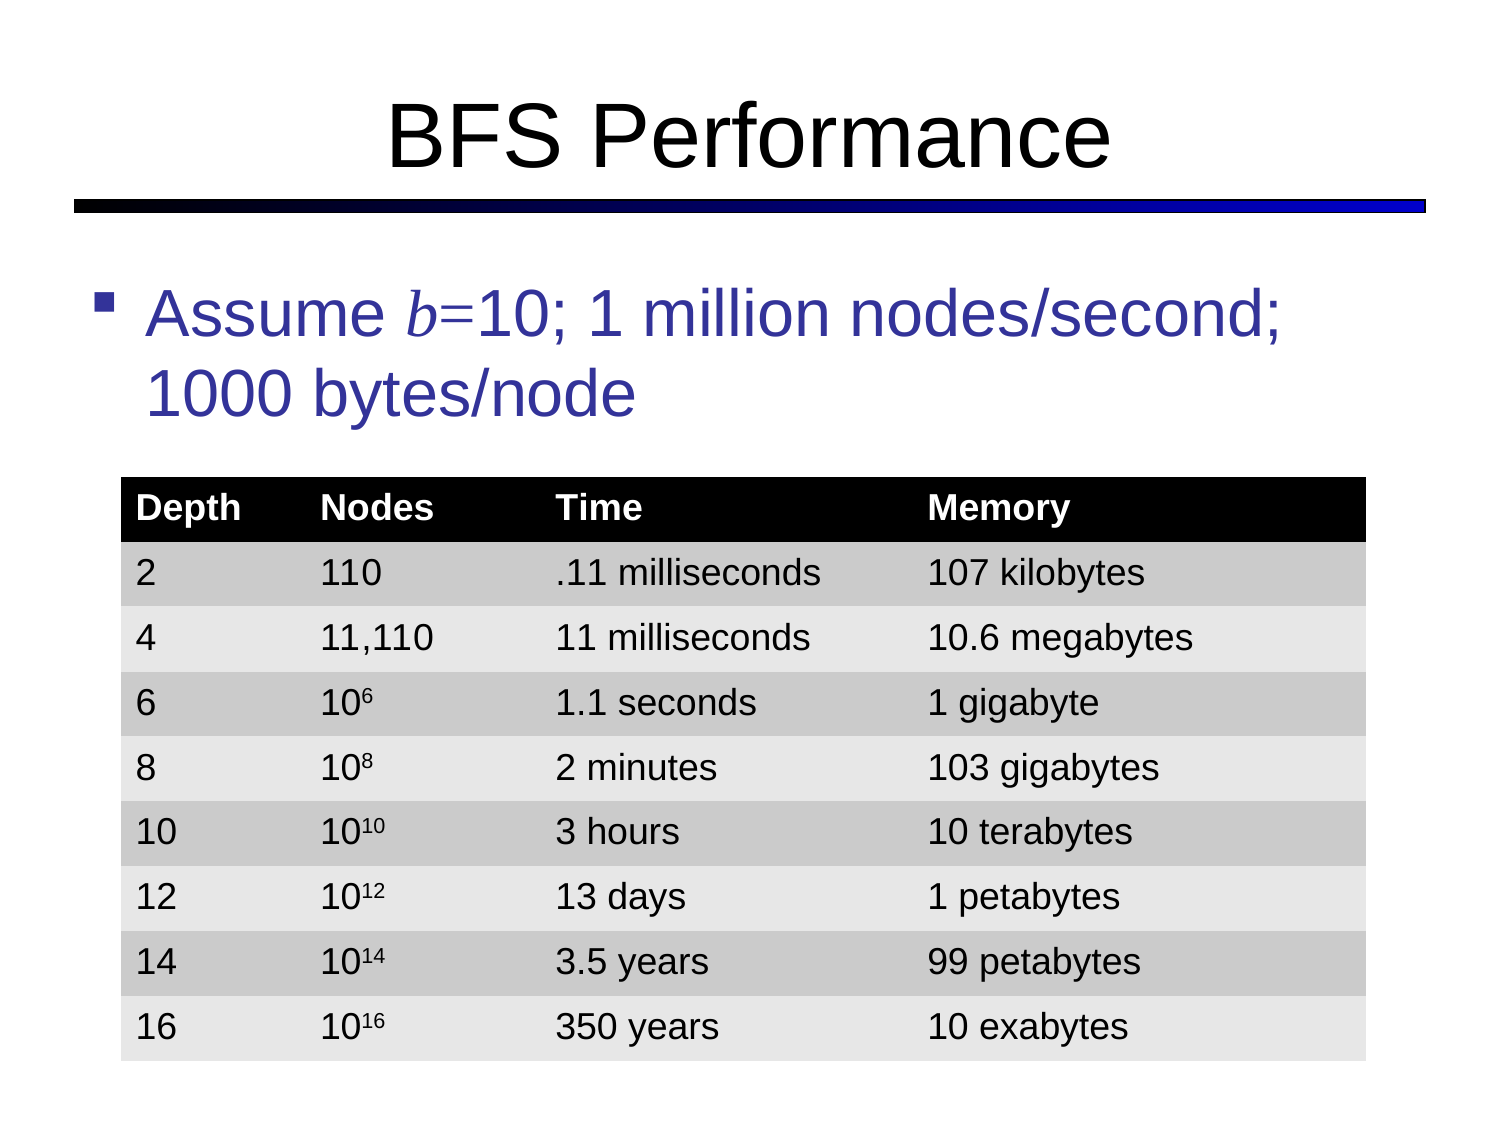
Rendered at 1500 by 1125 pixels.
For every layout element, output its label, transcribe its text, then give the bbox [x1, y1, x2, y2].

table_cell 1012 [305, 866, 541, 931]
table_cell 2 [121, 542, 305, 606]
table_cell 10 exabytes [913, 996, 1366, 1061]
table_cell 16 [121, 996, 305, 1061]
table_header Depth [121, 477, 305, 542]
table_cell 106 [305, 672, 541, 736]
text_box Assume b=10; 1 million nodes/second; 1000 bytes/node [75, 262, 1426, 1005]
table_cell 103 gigabytes [913, 736, 1366, 801]
table_cell 107 kilobytes [913, 542, 1366, 606]
table_cell 99 petabytes [913, 931, 1366, 996]
table_cell 110 [305, 542, 541, 606]
table_cell 3 hours [541, 801, 913, 866]
table_cell 1016 [305, 996, 541, 1061]
table_cell 13 days [541, 866, 913, 931]
table_cell 11,110 [305, 606, 541, 672]
table_header Memory [913, 477, 1366, 542]
table_cell 108 [305, 736, 541, 801]
table_cell 6 [121, 672, 305, 736]
table_cell 14 [121, 931, 305, 996]
table_cell 8 [121, 736, 305, 801]
table_cell 10.6 megabytes [913, 606, 1366, 672]
table_cell 12 [121, 866, 305, 931]
table_cell .11 milliseconds [541, 542, 913, 606]
table_cell 1.1 seconds [541, 672, 913, 736]
table_cell 1010 [305, 801, 541, 866]
text_box BFS Performance [75, 37, 1426, 225]
table_cell 1 petabytes [913, 866, 1366, 931]
table_cell 2 minutes [541, 736, 913, 801]
table_cell 10 [121, 801, 305, 866]
table_cell 1014 [305, 931, 541, 996]
table_cell 4 [121, 606, 305, 672]
table_header Time [541, 477, 913, 542]
table_cell 1 gigabyte [913, 672, 1366, 736]
table_cell 10 terabytes [913, 801, 1366, 866]
table_header Nodes [305, 477, 541, 542]
table_cell 3.5 years [541, 931, 913, 996]
table_cell 11 milliseconds [541, 606, 913, 672]
table_cell 350 years [541, 996, 913, 1061]
